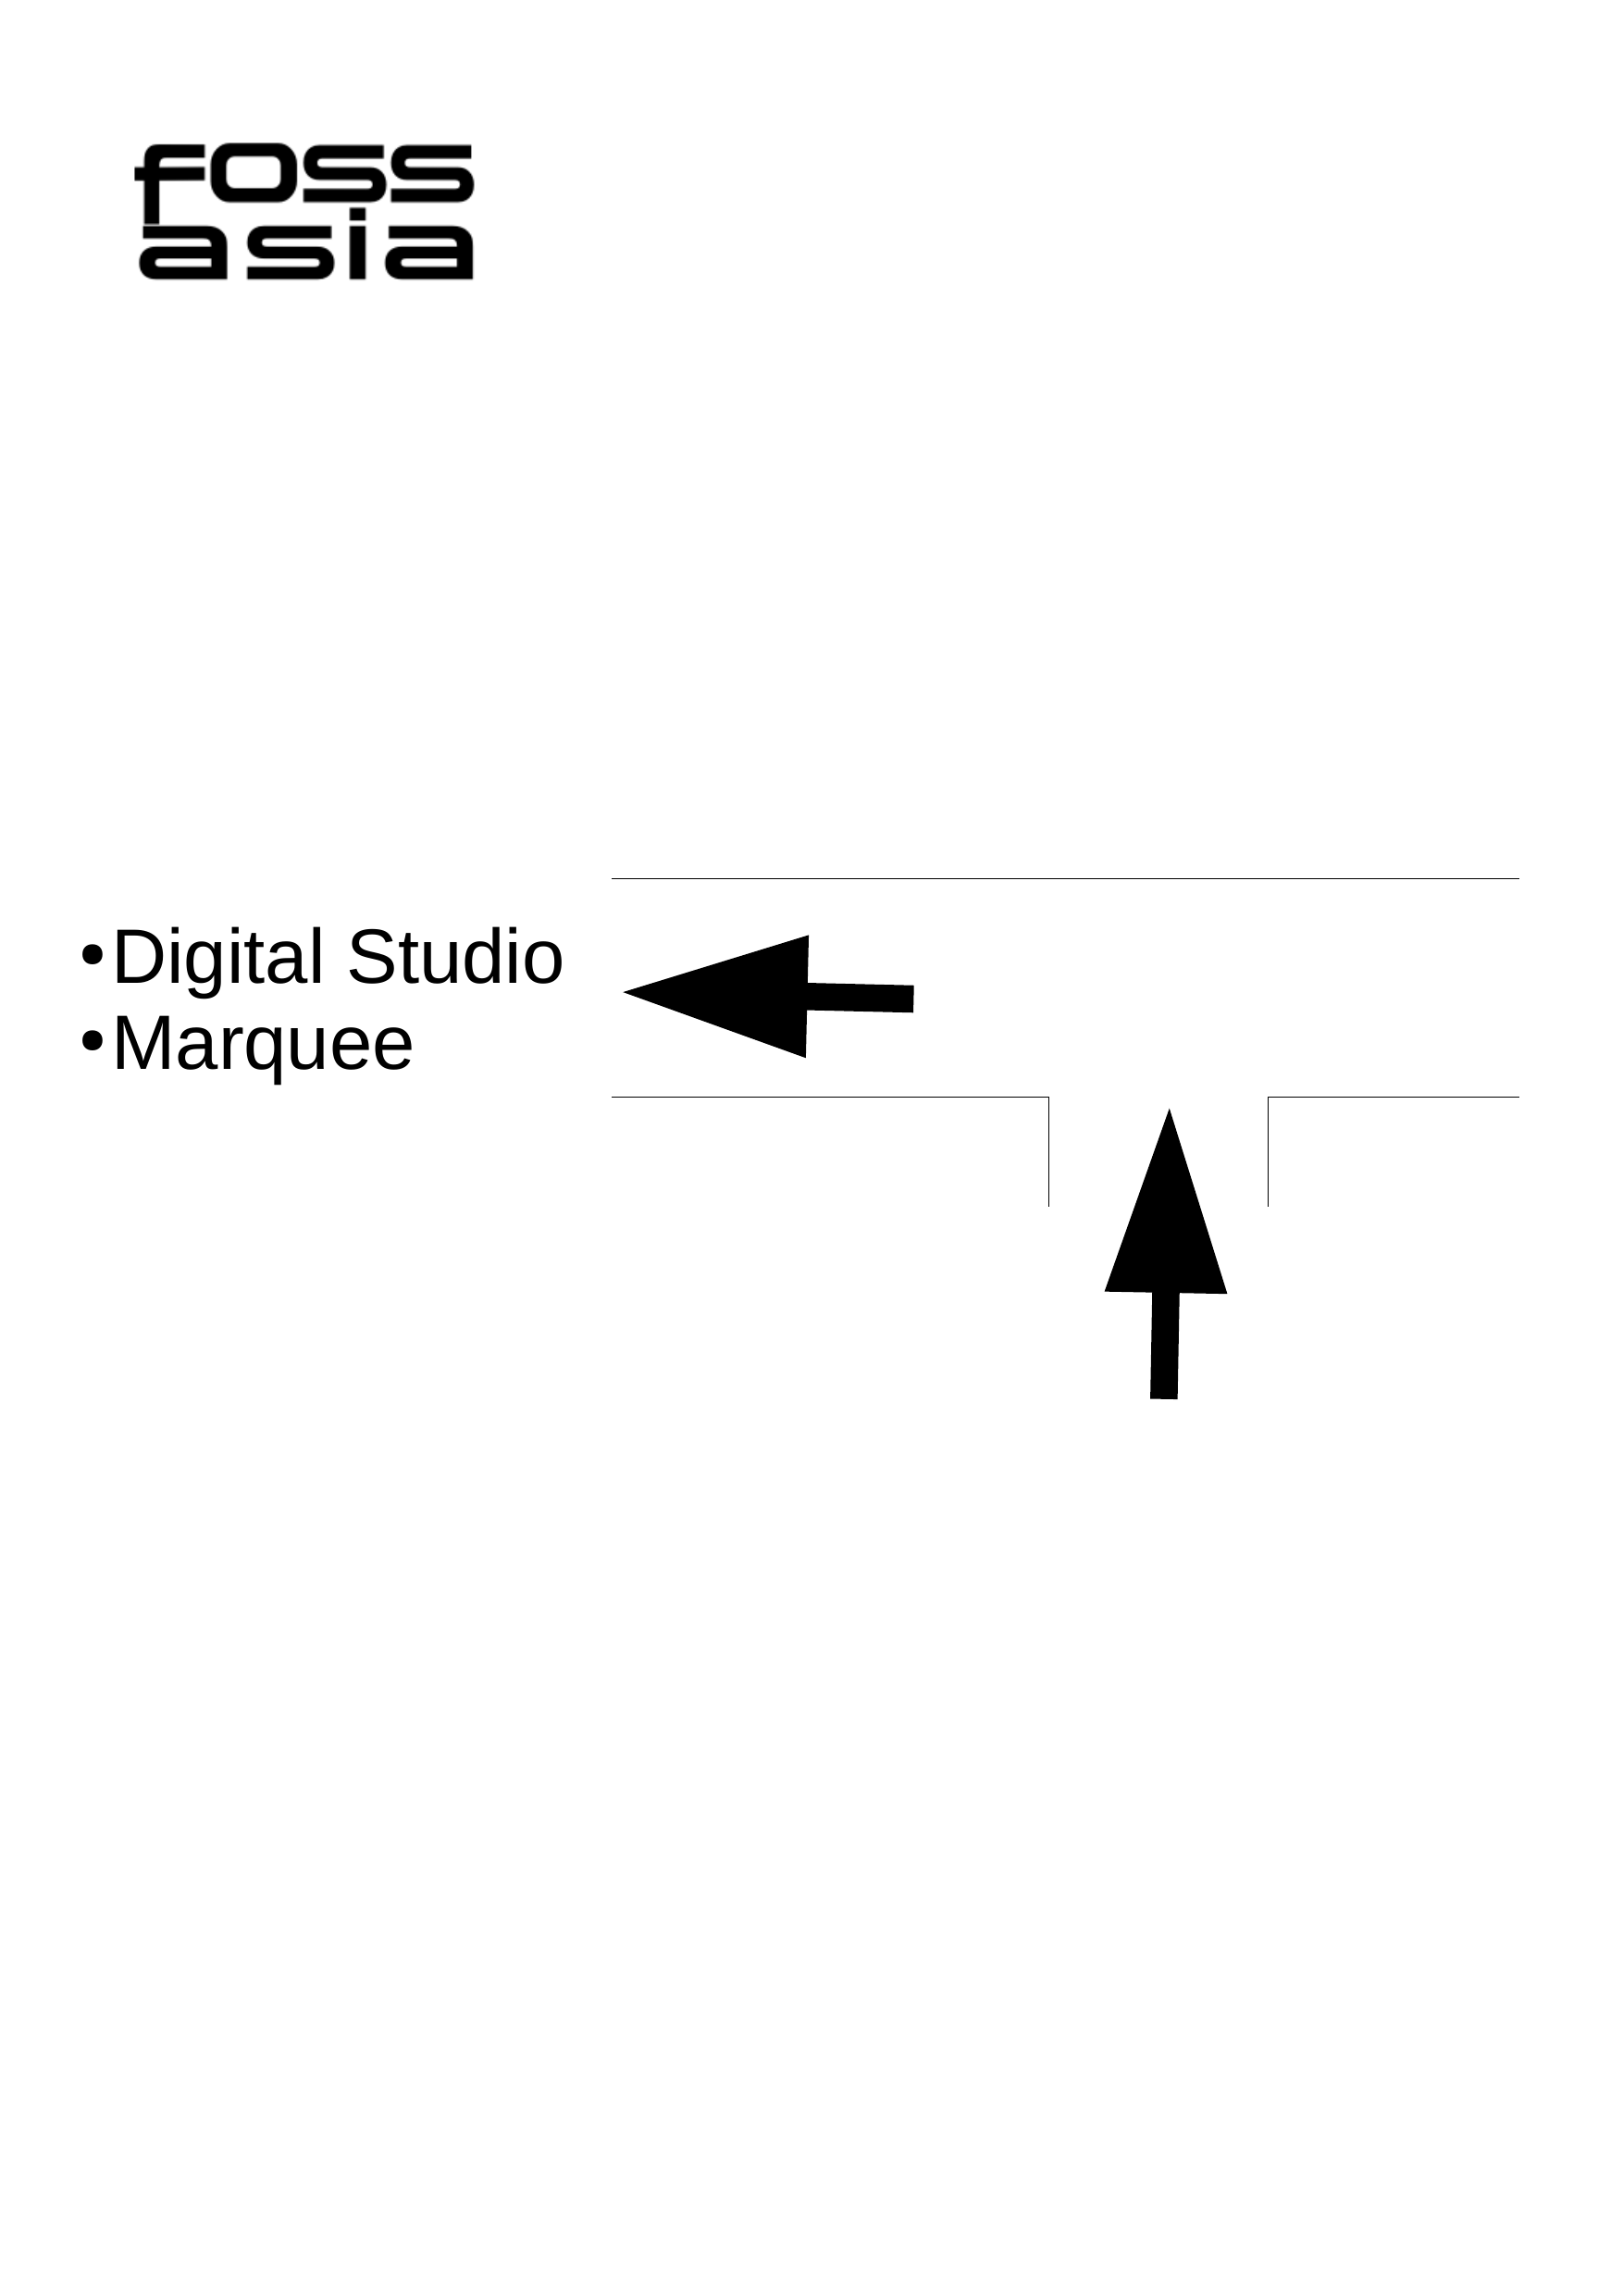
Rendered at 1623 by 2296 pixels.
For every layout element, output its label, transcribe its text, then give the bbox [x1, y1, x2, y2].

picture [130, 139, 480, 285]
text_box Digital Studio Marquee [65, 906, 579, 1094]
